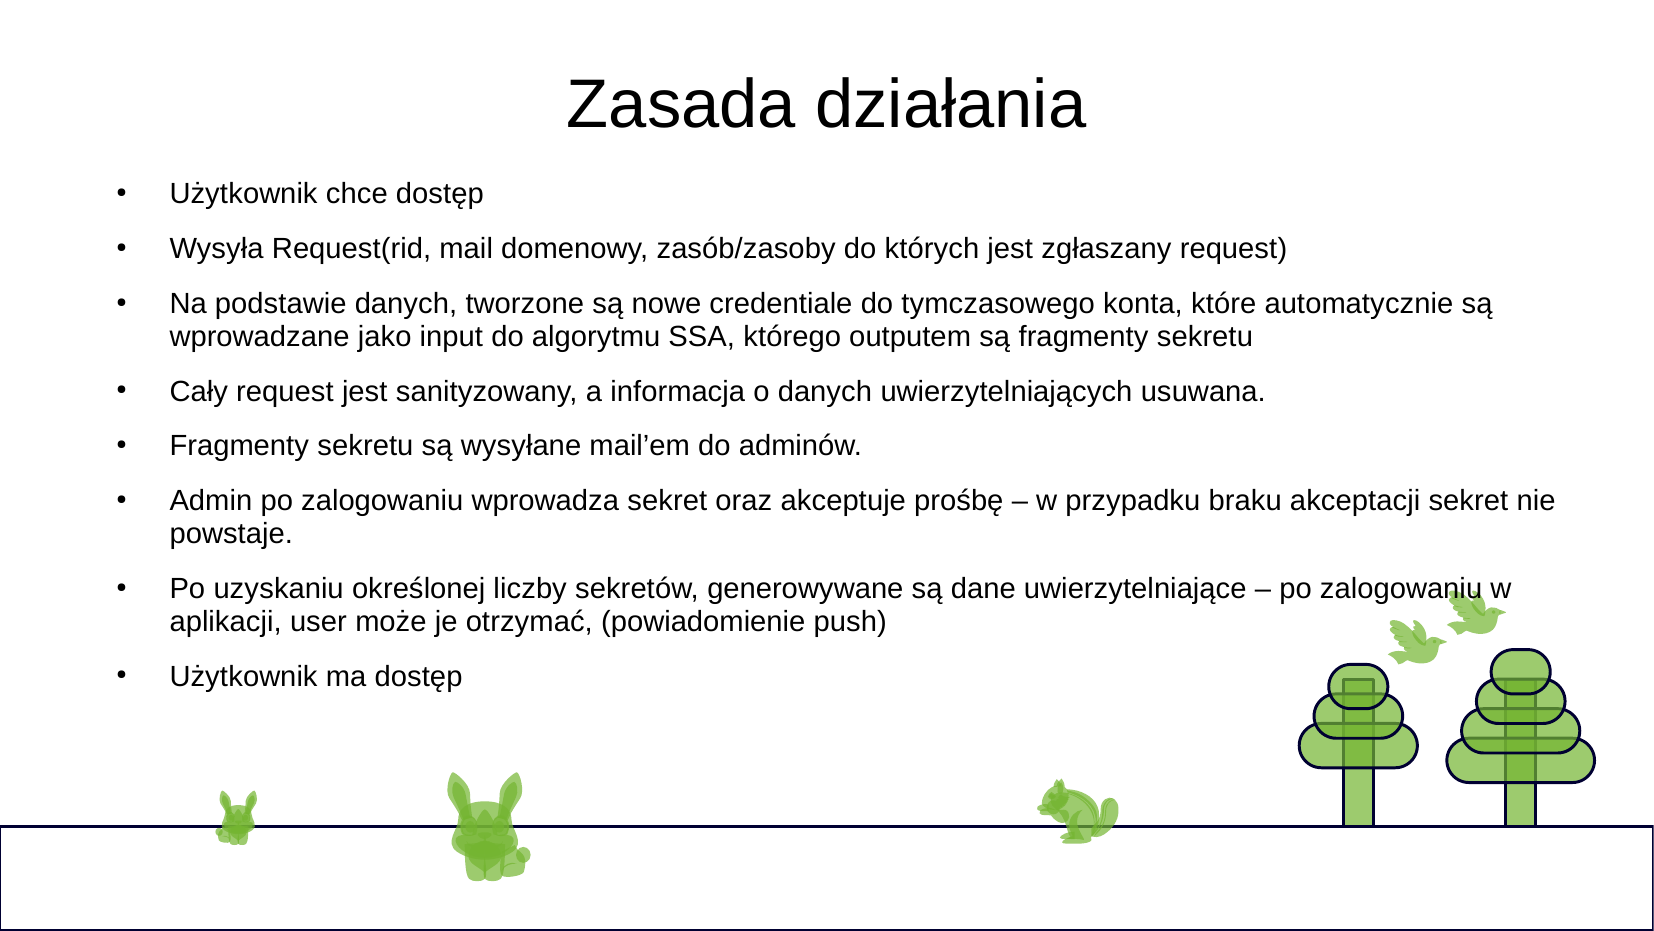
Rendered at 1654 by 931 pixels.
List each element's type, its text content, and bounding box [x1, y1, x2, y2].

list Użytkownik chce dostęp Wysyła Request(rid, mail domenowy, zasób/zasoby do których jest zgłaszany request) Na podstawie danych, tworzone są nowe credentiale do tymczasowego konta, które automatycznie są wprowadzane jako input do algorytmu SSA, którego outputem są fragmenty sekretu Cały request jest sanityzowany, a informacja o danych uwierzytelniających usuwana. Fragmenty sekretu są wysyłane mail’em do adminów. Admin po zalogowaniu wprowadza sekret oraz akceptuje prośbę – w przypadku braku akceptacji sekret nie powstaje. Po uzyskaniu określonej liczby sekretów, generowywane są dane uwierzytelniające – po zalogowaniu w aplikacji, user może je otrzymać, (powiadomienie push) Użytkownik ma dostęp [98, 177, 1576, 739]
title Zasada działania [88, 29, 1565, 178]
